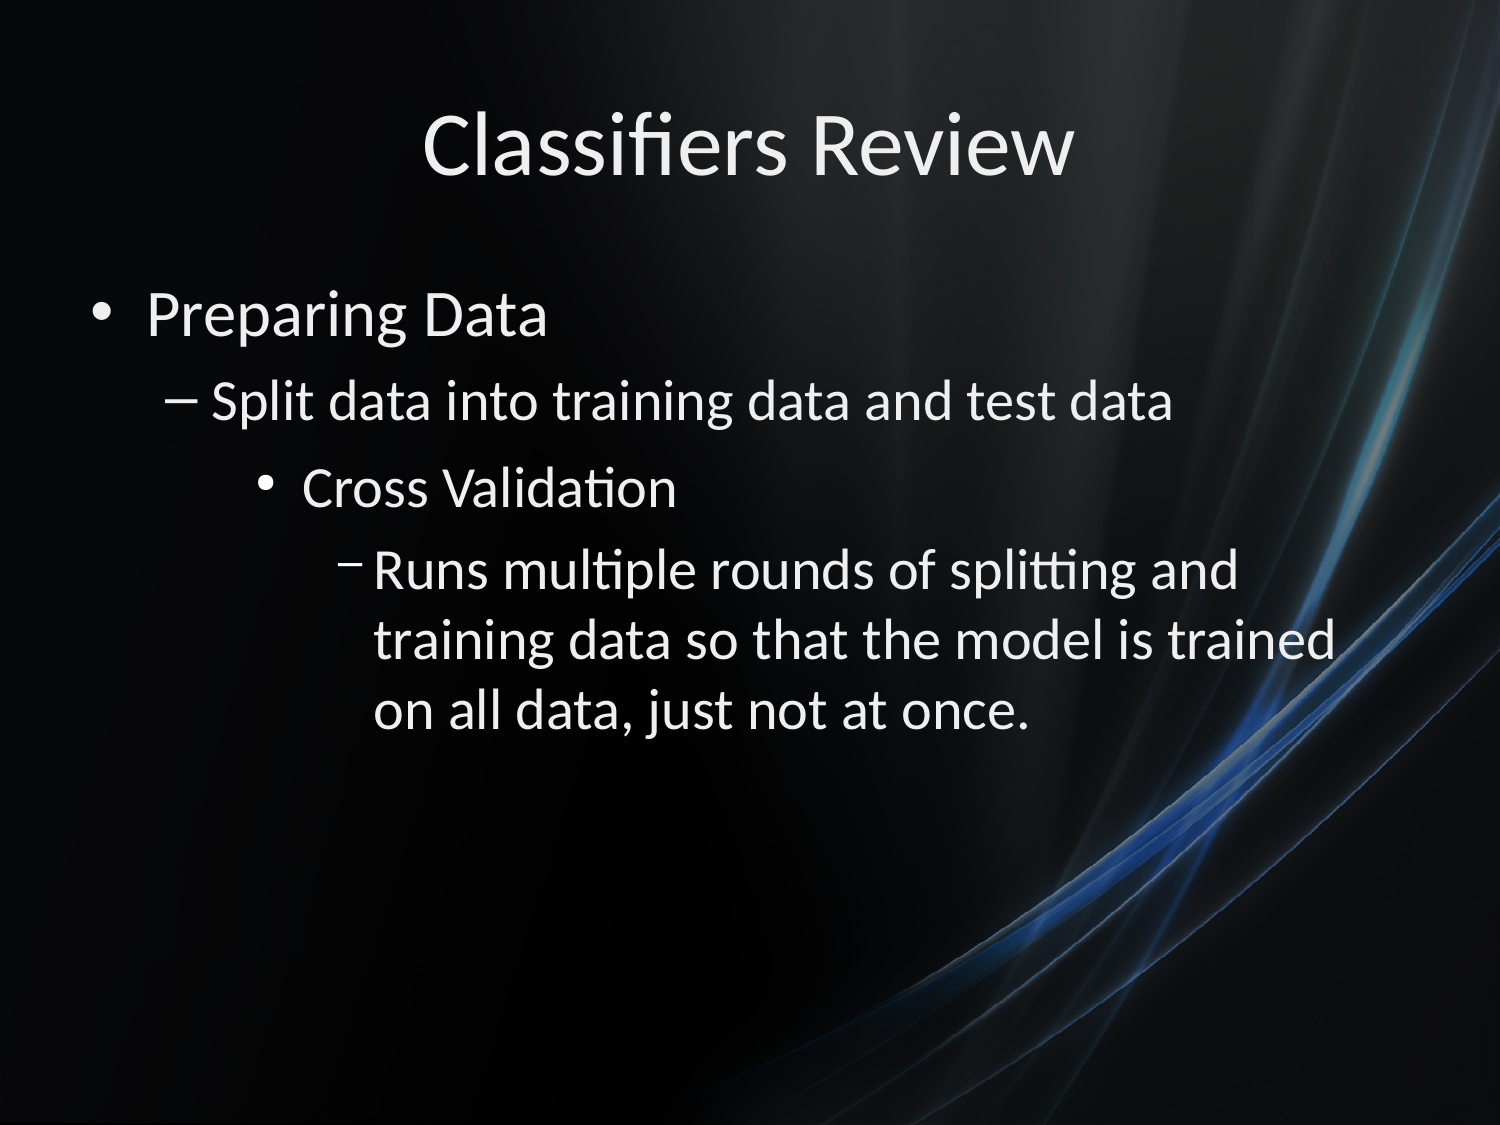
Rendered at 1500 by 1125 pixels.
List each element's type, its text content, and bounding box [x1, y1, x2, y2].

list Preparing Data Split data into training data and test data Cross Validation Runs multiple rounds of splitting and training data so that the model is trained on all data, just not at once. [75, 262, 1425, 1005]
picture [0, 0, 1500, 1125]
title Classifiers Review [75, 45, 1425, 233]
